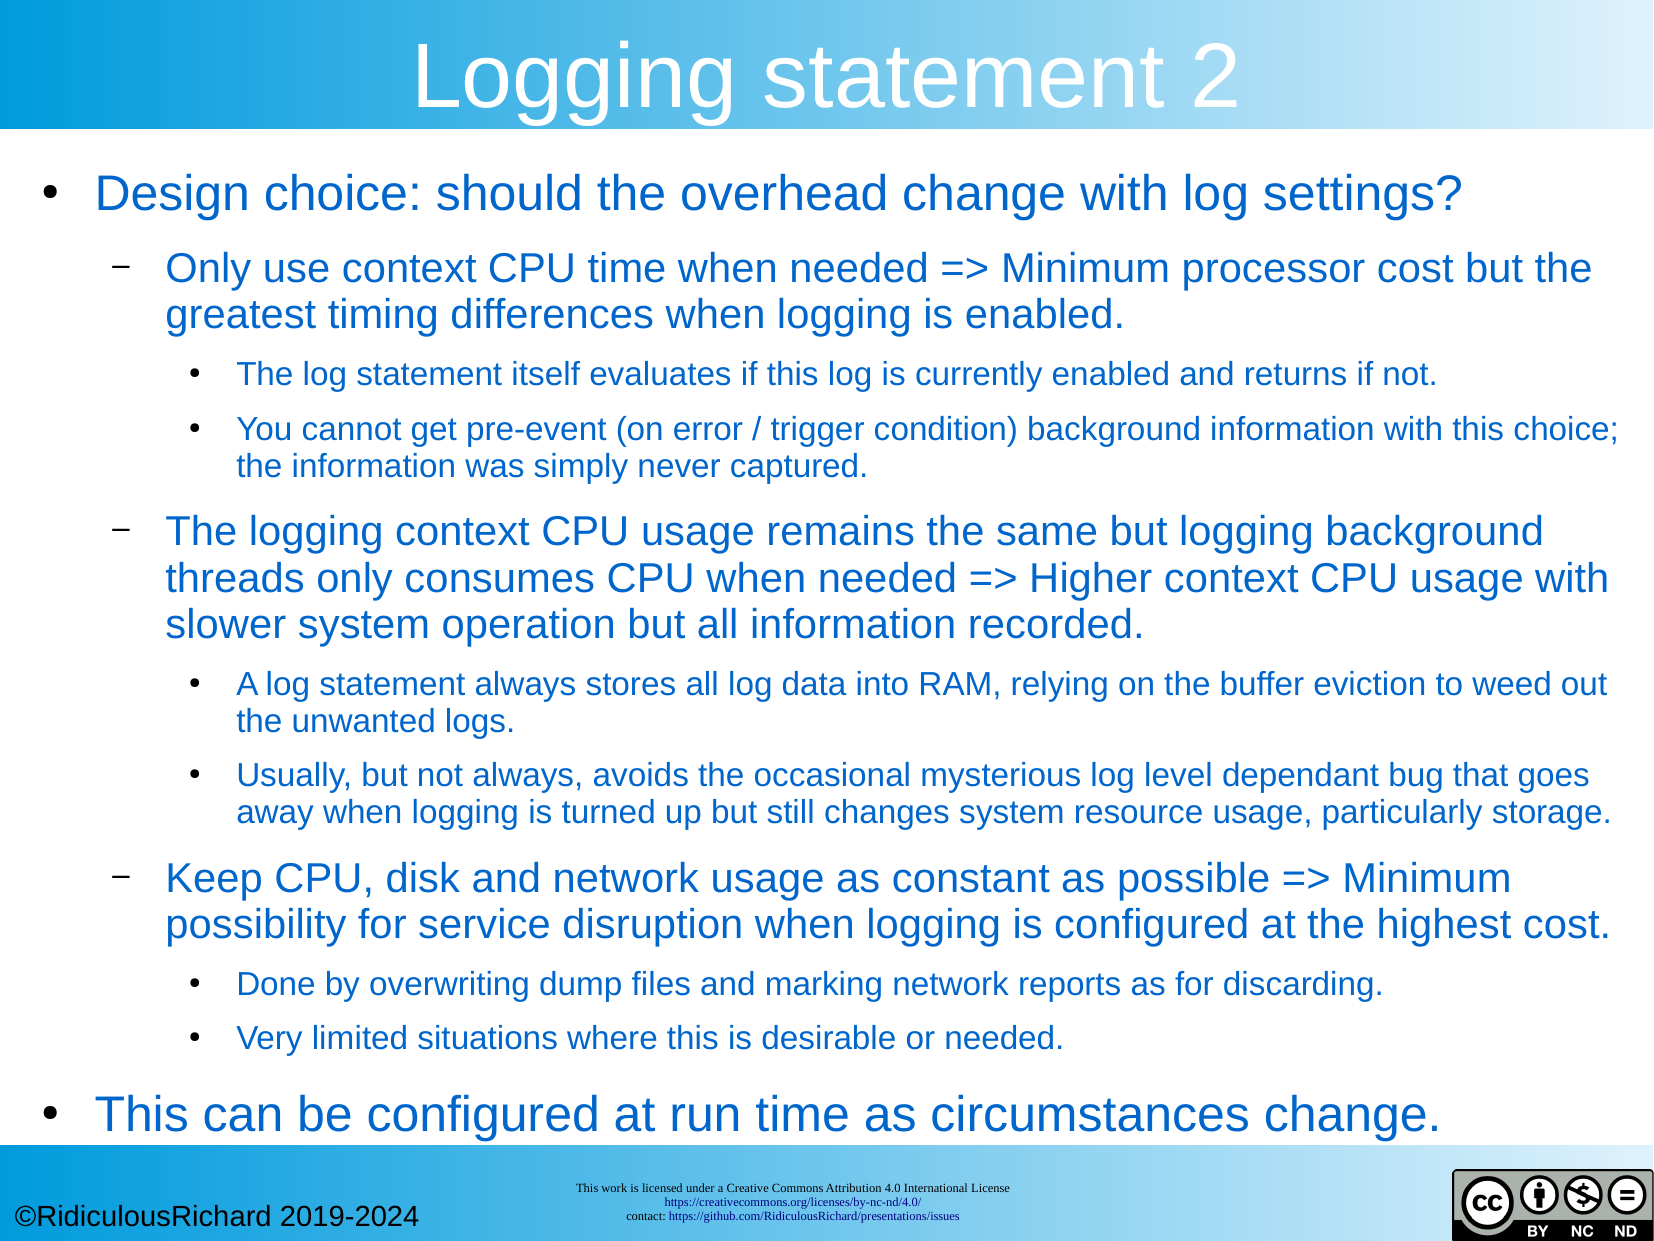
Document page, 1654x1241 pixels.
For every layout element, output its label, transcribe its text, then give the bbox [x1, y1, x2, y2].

list Design choice: should the overhead change with log settings? Only use context CPU time when needed => Minimum processor cost but the greatest timing differences when logging is enabled. The log statement itself evaluates if this log is currently enabled and returns if not. You cannot get pre-event (on error / trigger condition) background information with this choice; the information was simply never captured. The logging context CPU usage remains the same but logging background threads only consumes CPU when needed => Higher context CPU usage with slower system operation but all information recorded. A log statement always stores all log data into RAM, relying on the buffer eviction to weed out the unwanted logs. Usually, but not always, avoids the occasional mysterious log level dependant bug that goes away when logging is turned up but still changes system resource usage, particularly storage. Keep CPU, disk and network usage as constant as possible => Minimum possibility for service disruption when logging is configured at the highest cost. Done by overwriting dump files and marking network reports as for discarding. Very limited situations where this is desirable or needed. This can be configured at run time as circumstances change. [23, 165, 1630, 1123]
picture [1452, 1169, 1654, 1241]
title Logging statement 2 [82, 23, 1571, 129]
picture [138, 1146, 142, 1241]
